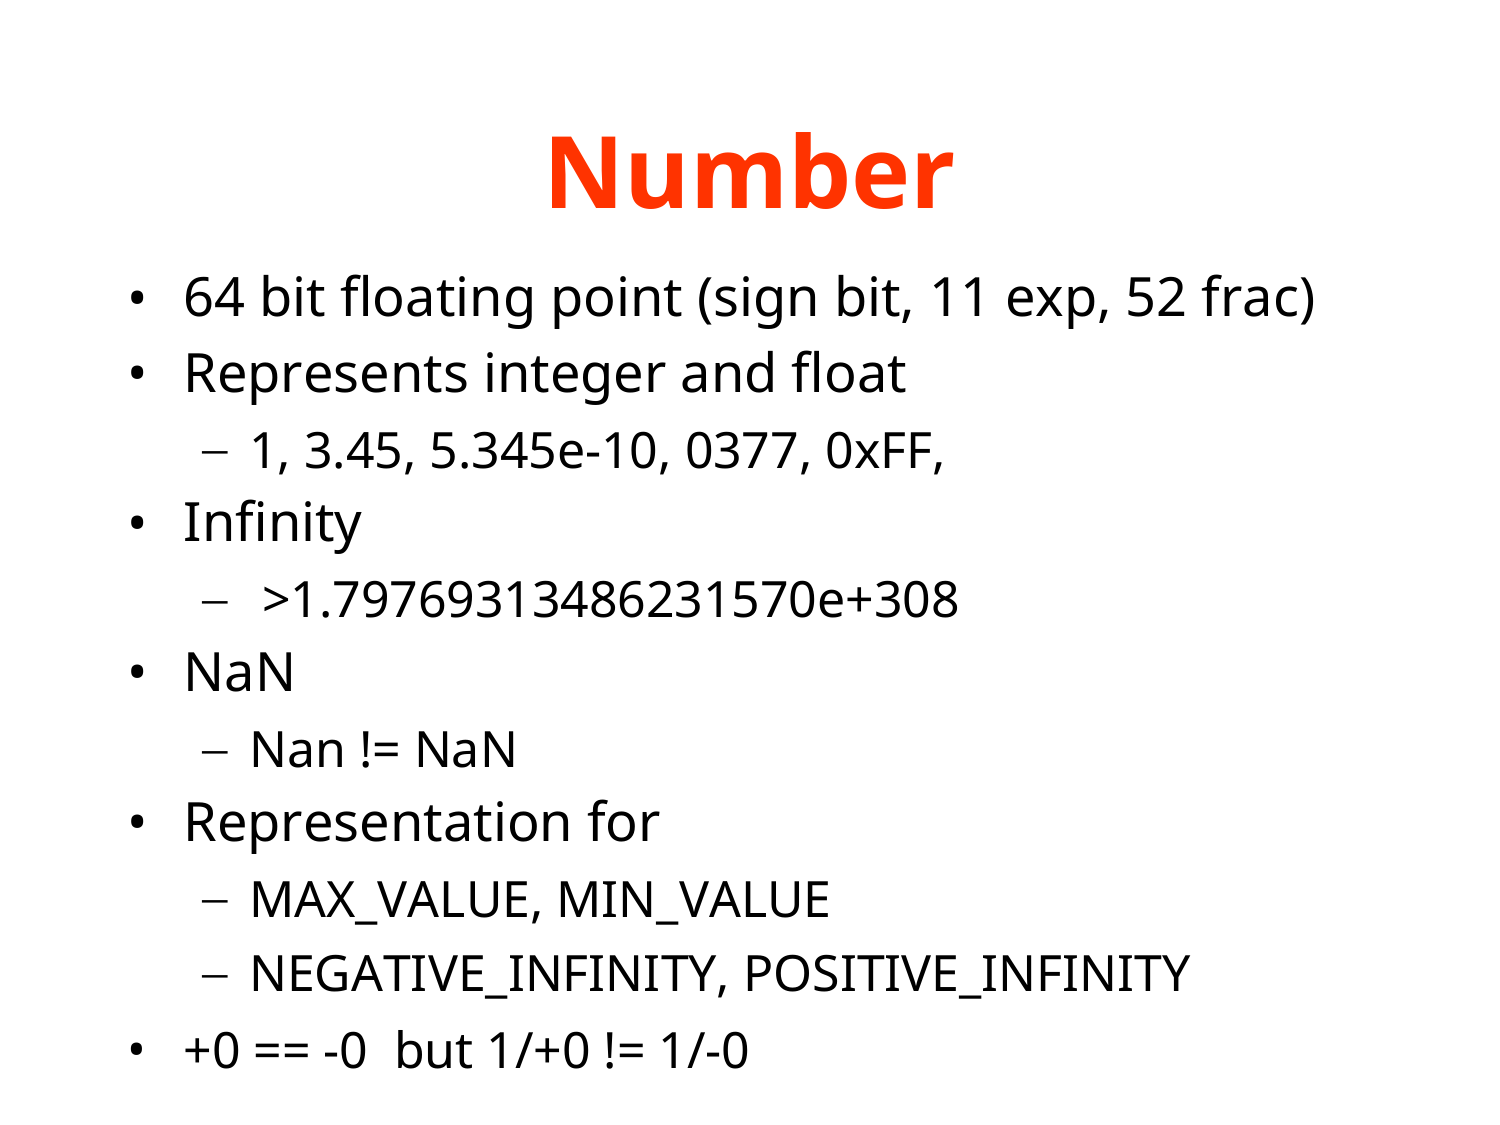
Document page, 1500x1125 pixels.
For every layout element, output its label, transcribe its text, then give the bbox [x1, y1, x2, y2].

list 64 bit floating point (sign bit, 11 exp, 52 frac) Represents integer and float 1, 3.45, 5.345e-10, 0377, 0xFF, Infinity >1.79769313486231570e+308 NaN Nan != NaN Representation for MAX_VALUE, MIN_VALUE NEGATIVE_INFINITY, POSITIVE_INFINITY +0 == -0 but 1/+0 != 1/-0 [112, 262, 1388, 1087]
title Number [112, 75, 1388, 262]
